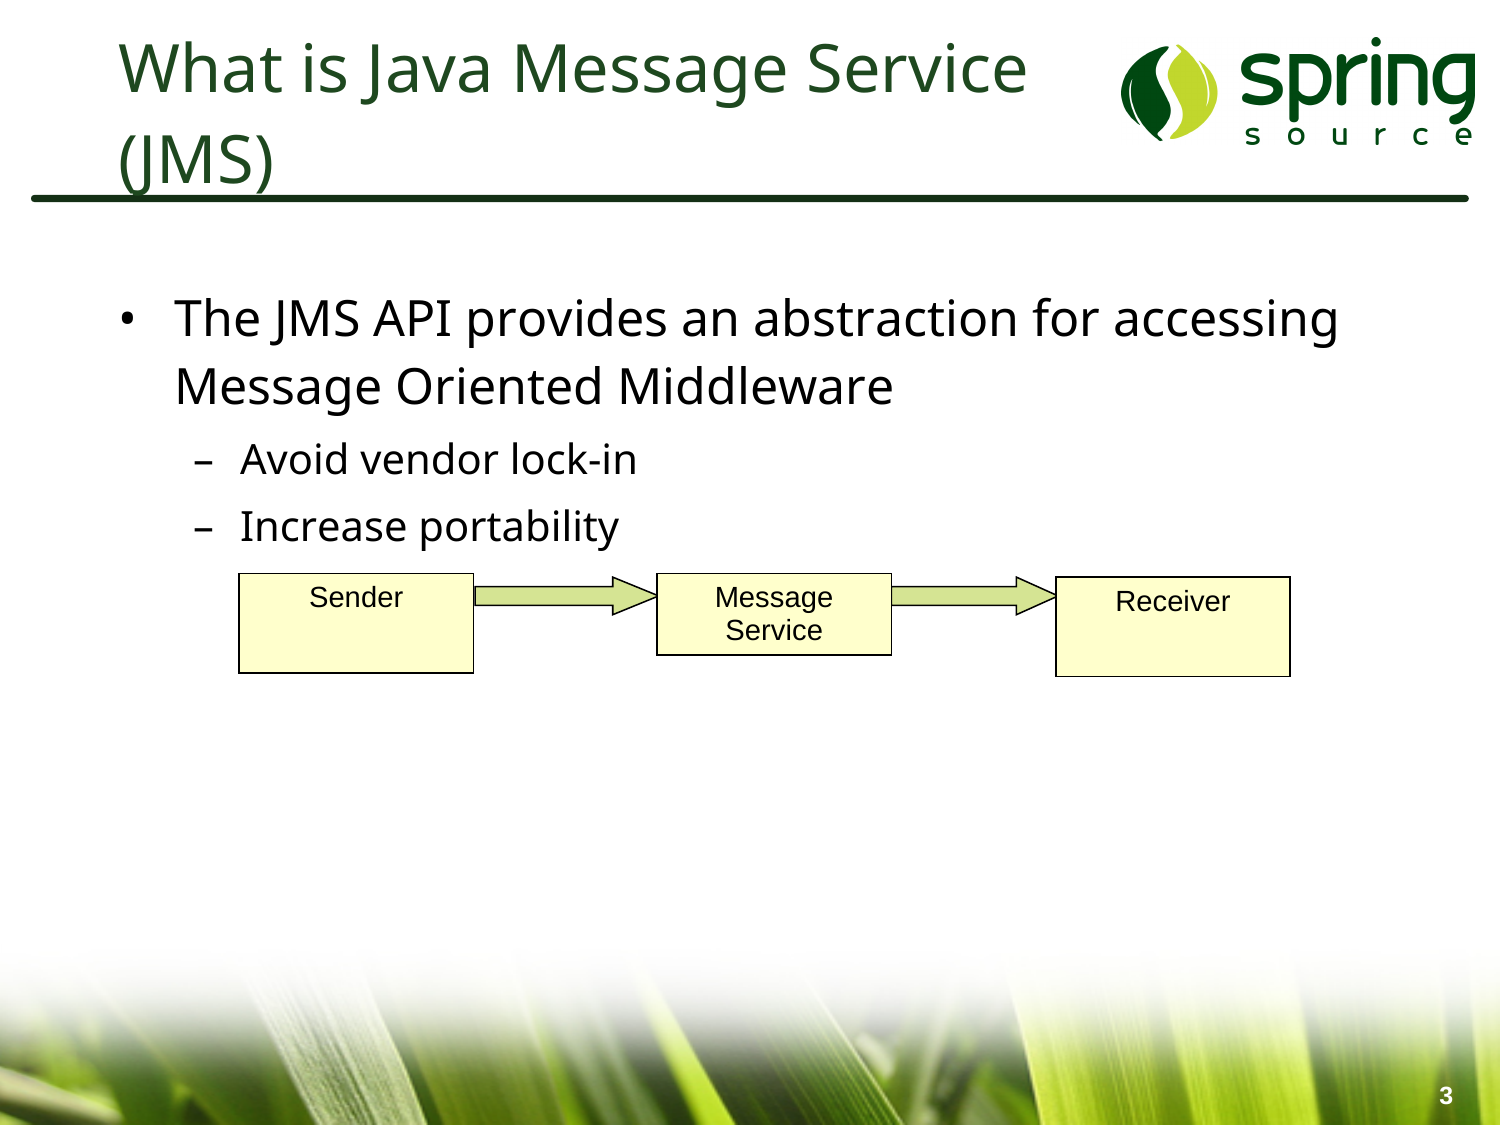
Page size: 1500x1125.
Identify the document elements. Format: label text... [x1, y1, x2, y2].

text_box [892, 577, 1056, 615]
text_box [475, 577, 657, 615]
list The JMS API provides an abstraction for accessing Message Oriented Middleware Avoid vendor lock-in Increase portability [103, 275, 1394, 594]
title What is Java Message Service (JMS) [103, 13, 1136, 191]
picture [1136, 37, 1475, 145]
picture [0, 944, 1500, 1125]
text_box Message Service [657, 573, 892, 655]
text_box Sender [239, 573, 474, 673]
text_box Receiver [1056, 577, 1291, 677]
